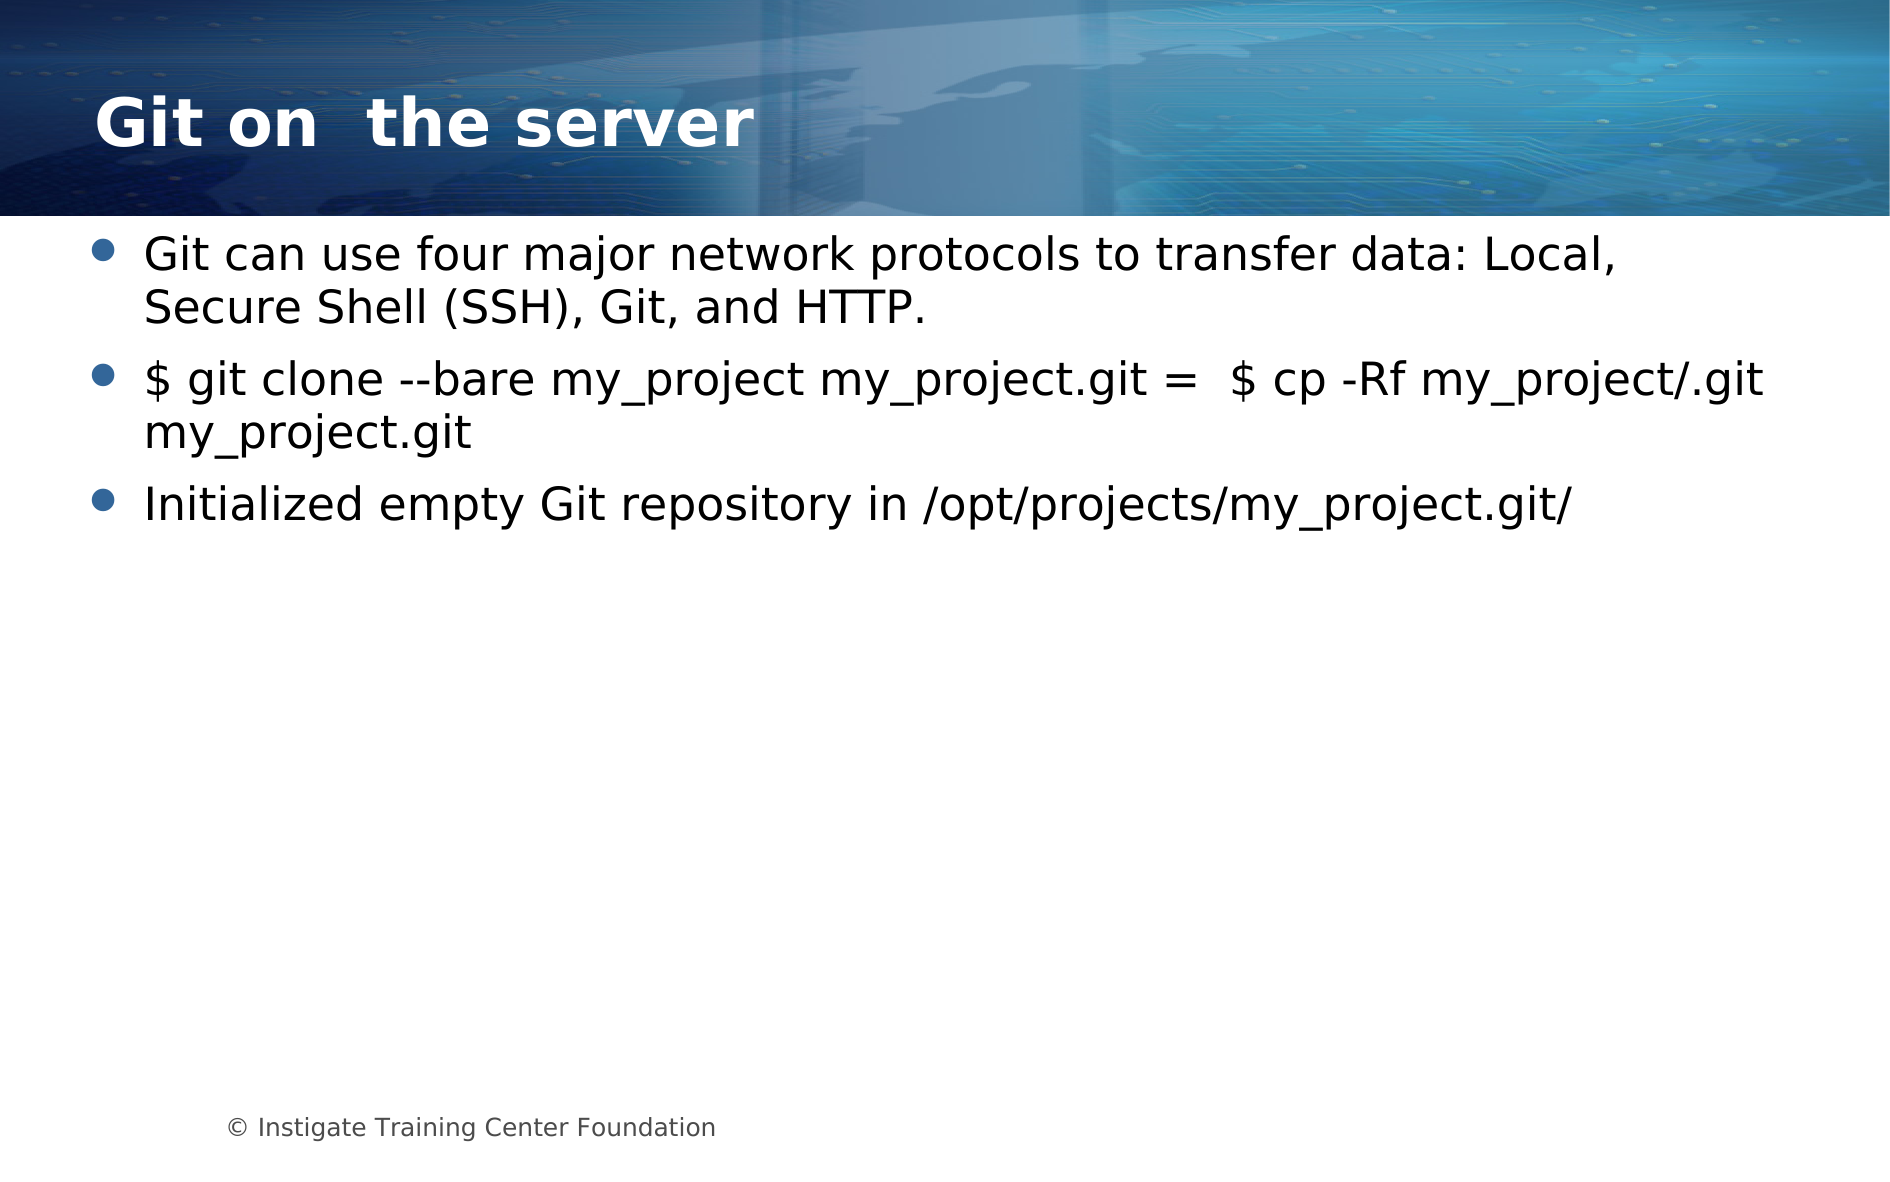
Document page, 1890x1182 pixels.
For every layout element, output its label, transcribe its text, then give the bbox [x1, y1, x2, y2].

list Git can use four major network protocols to transfer data: Local, Secure Shell (SSH), Git, and HTTP. $ git clone --bare my_project my_project.git = $ cp -Rf my_project/.git my_project.git Initialized empty Git repository in /opt/projects/my_project.git/ [88, 228, 1788, 1008]
picture [0, 0, 1890, 216]
title Git on the server [94, 47, 1793, 217]
